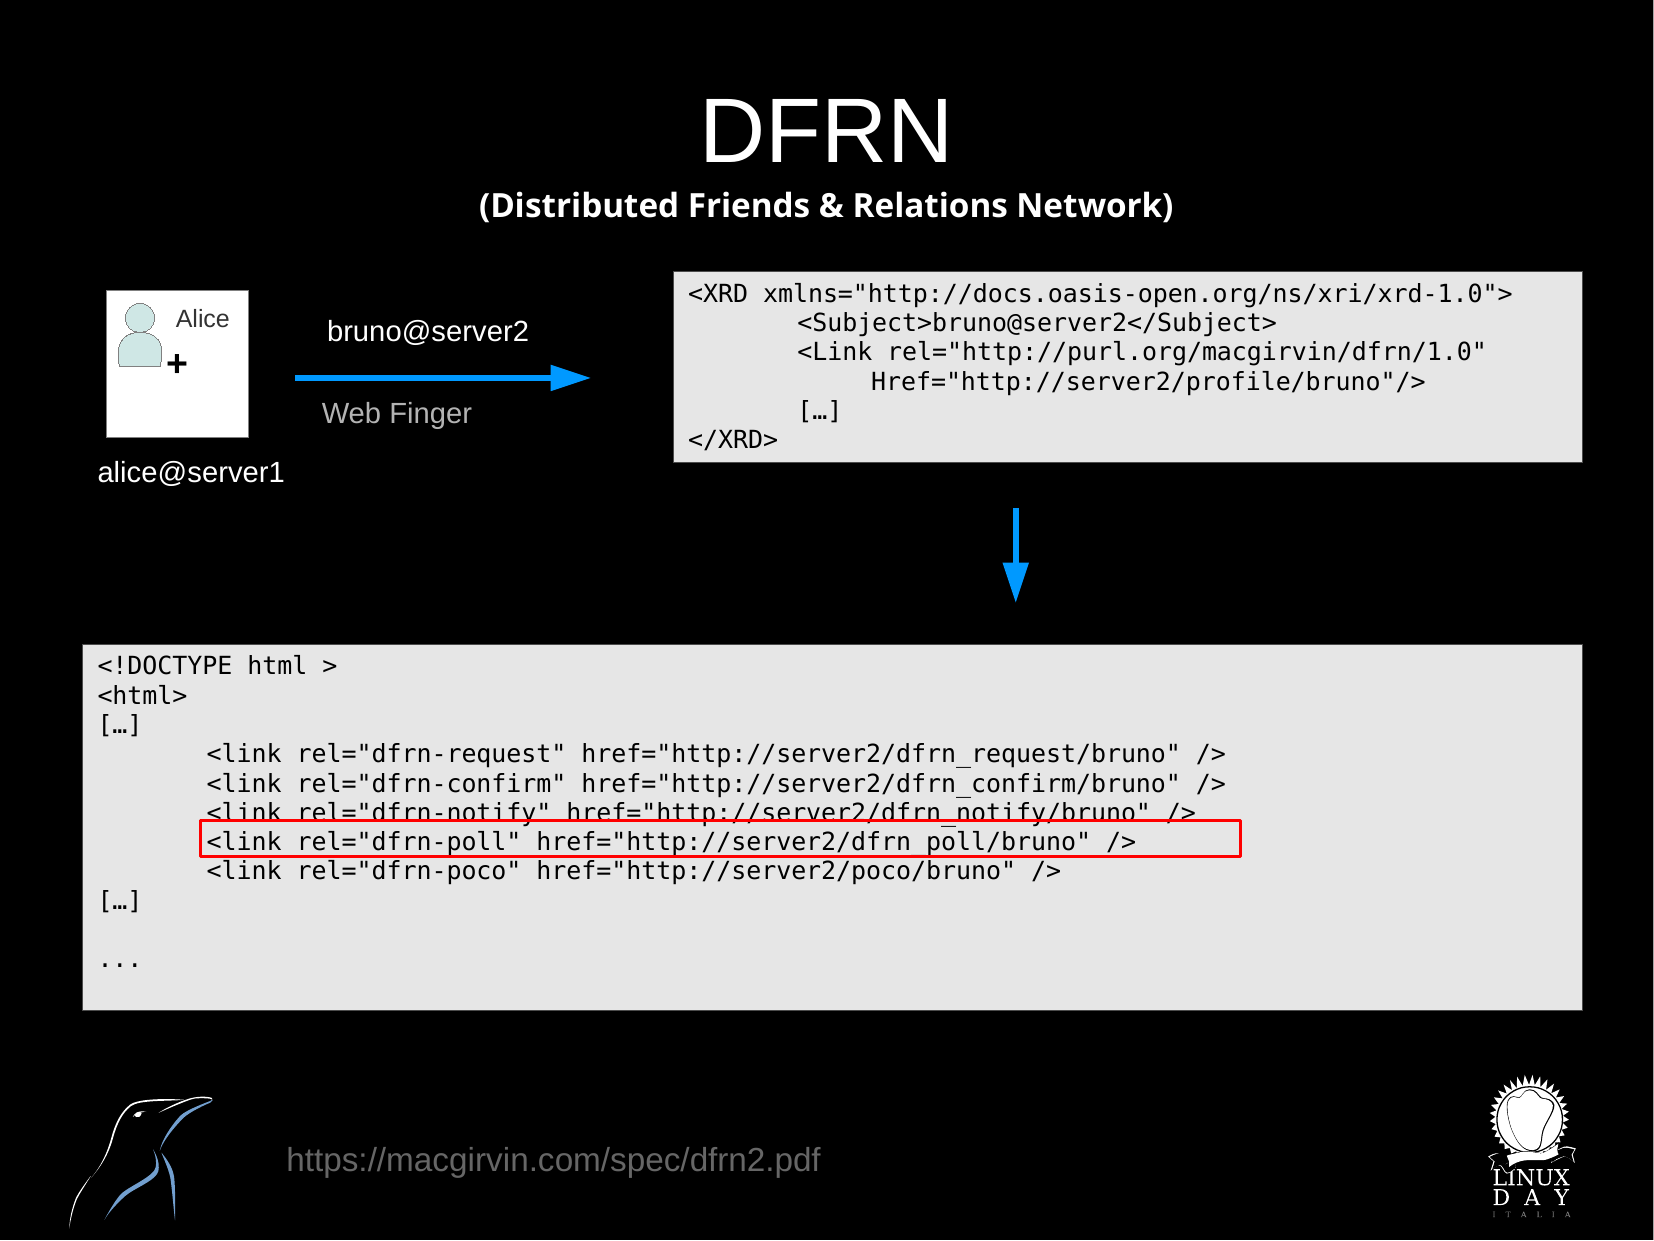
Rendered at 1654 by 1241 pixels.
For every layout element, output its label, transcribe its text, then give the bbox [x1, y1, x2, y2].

text_box https://macgirvin.com/spec/dfrn2.pdf [271, 1133, 1441, 1186]
text_box alice@server1 [82, 448, 371, 497]
text_box Alice [160, 297, 245, 341]
text_box Web Finger [307, 389, 559, 438]
text_box bruno@server2 [312, 307, 615, 355]
text_box + [106, 290, 249, 438]
text_box [118, 303, 162, 367]
title DFRN (Distributed Friends & Relations Network) [82, 49, 1571, 257]
text_box <!DOCTYPE html > <html> […] <link rel="dfrn-request" href="http://server2/dfrn_request/bruno" /> <link rel="dfrn-confirm" href="http://server2/dfrn_confirm/bruno" /> <link rel="dfrn-notify" href="http://server2/dfrn_notify/bruno" /> <link rel="dfrn-poll" href="http://server2/dfrn_poll/bruno" /> <link rel="dfrn-poco" href="http://server2/poco/bruno" /> […] ... [82, 644, 1583, 1011]
list [82, 290, 1571, 644]
text_box <XRD xmlns="http://docs.oasis-open.org/ns/xri/xrd-1.0"> <Subject>bruno@server2</Subject> <Link rel="http://purl.org/macgirvin/dfrn/1.0" Href="http://server2/profile/bruno"/> […] </XRD> [673, 271, 1583, 463]
